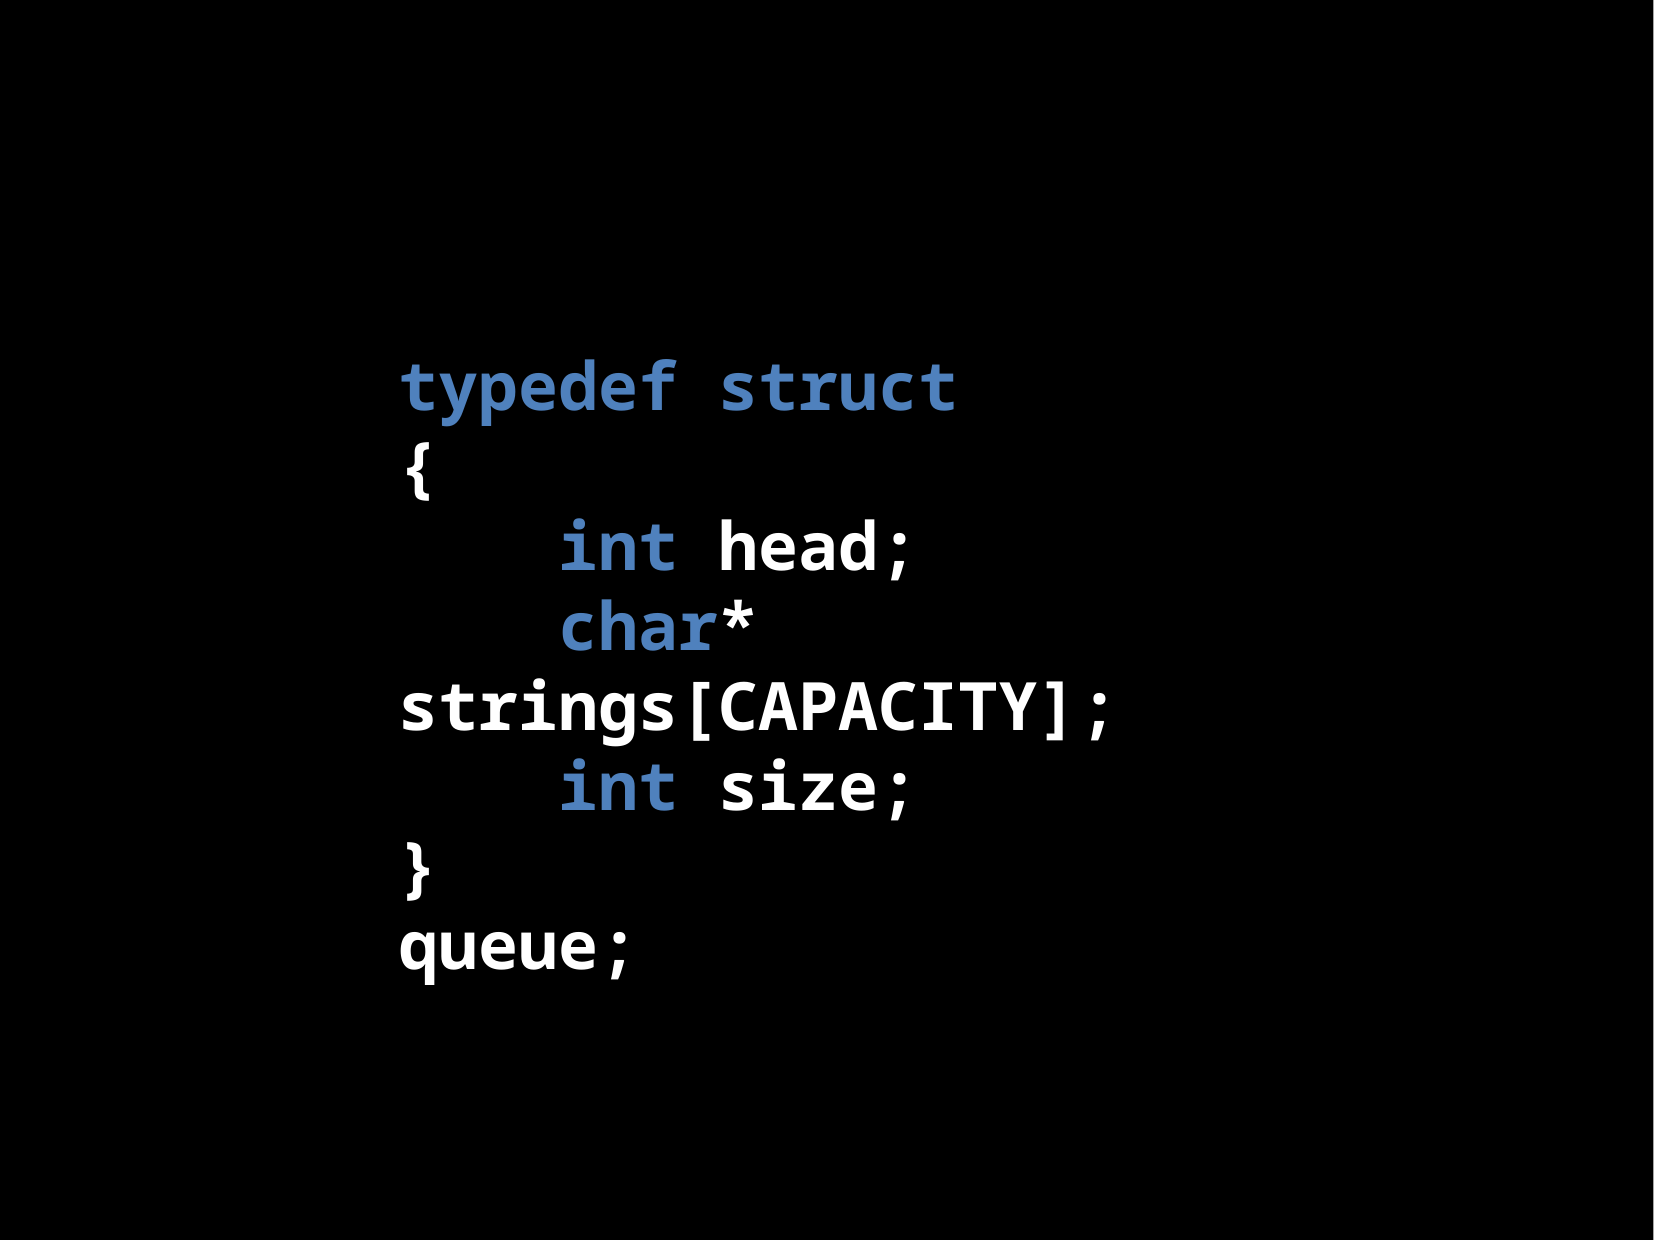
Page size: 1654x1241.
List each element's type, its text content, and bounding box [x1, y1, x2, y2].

text_box typedef struct { int head; char* strings[CAPACITY]; int size; } queue; [383, 296, 1482, 1031]
